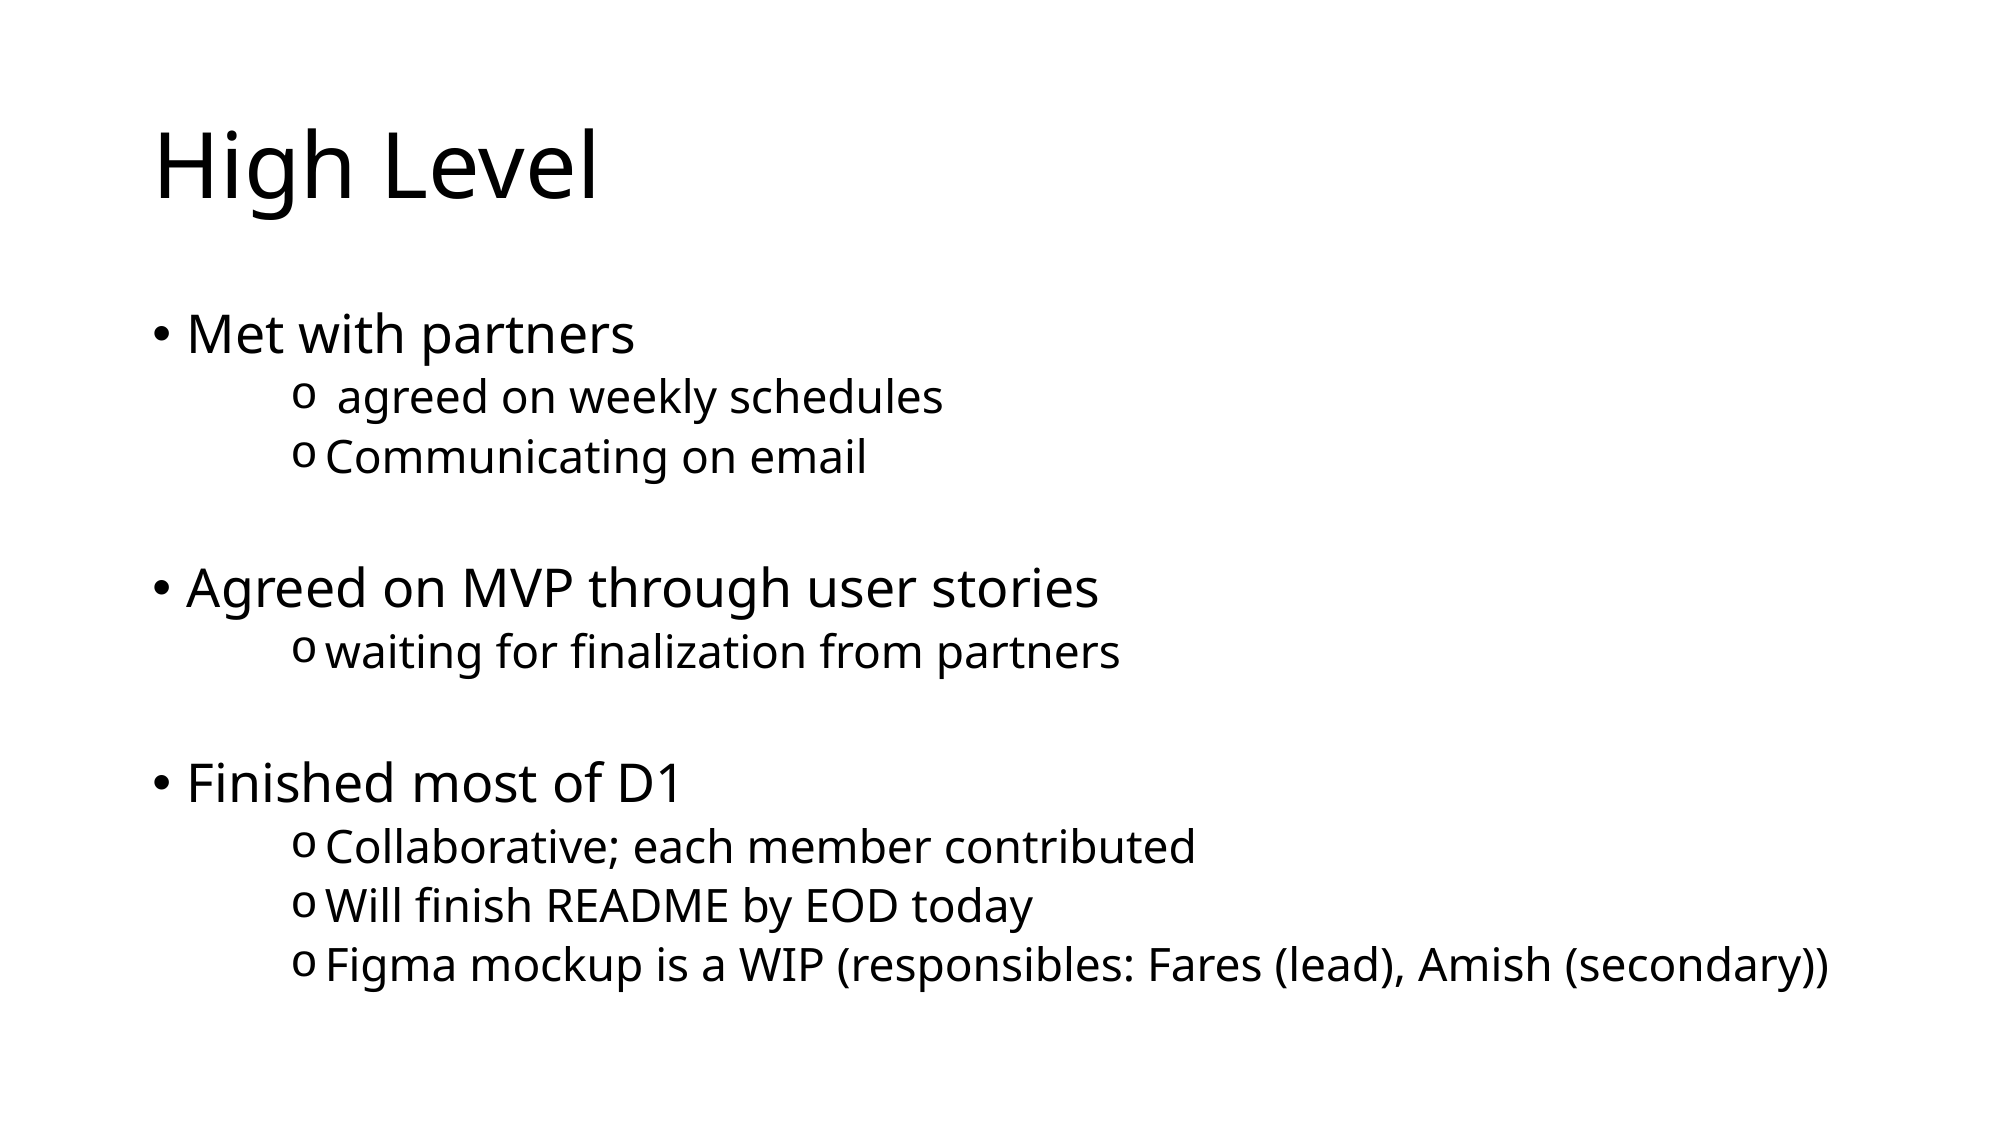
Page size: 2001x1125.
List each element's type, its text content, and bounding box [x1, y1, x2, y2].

title High Level [137, 59, 1863, 278]
list Met with partners agreed on weekly schedules Communicating on email Agreed on MVP through user stories waiting for finalization from partners Finished most of D1 Collaborative; each member contributed Will finish README by EOD today Figma mockup is a WIP (responsibles: Fares (lead), Amish (secondary)) [137, 299, 1863, 1014]
